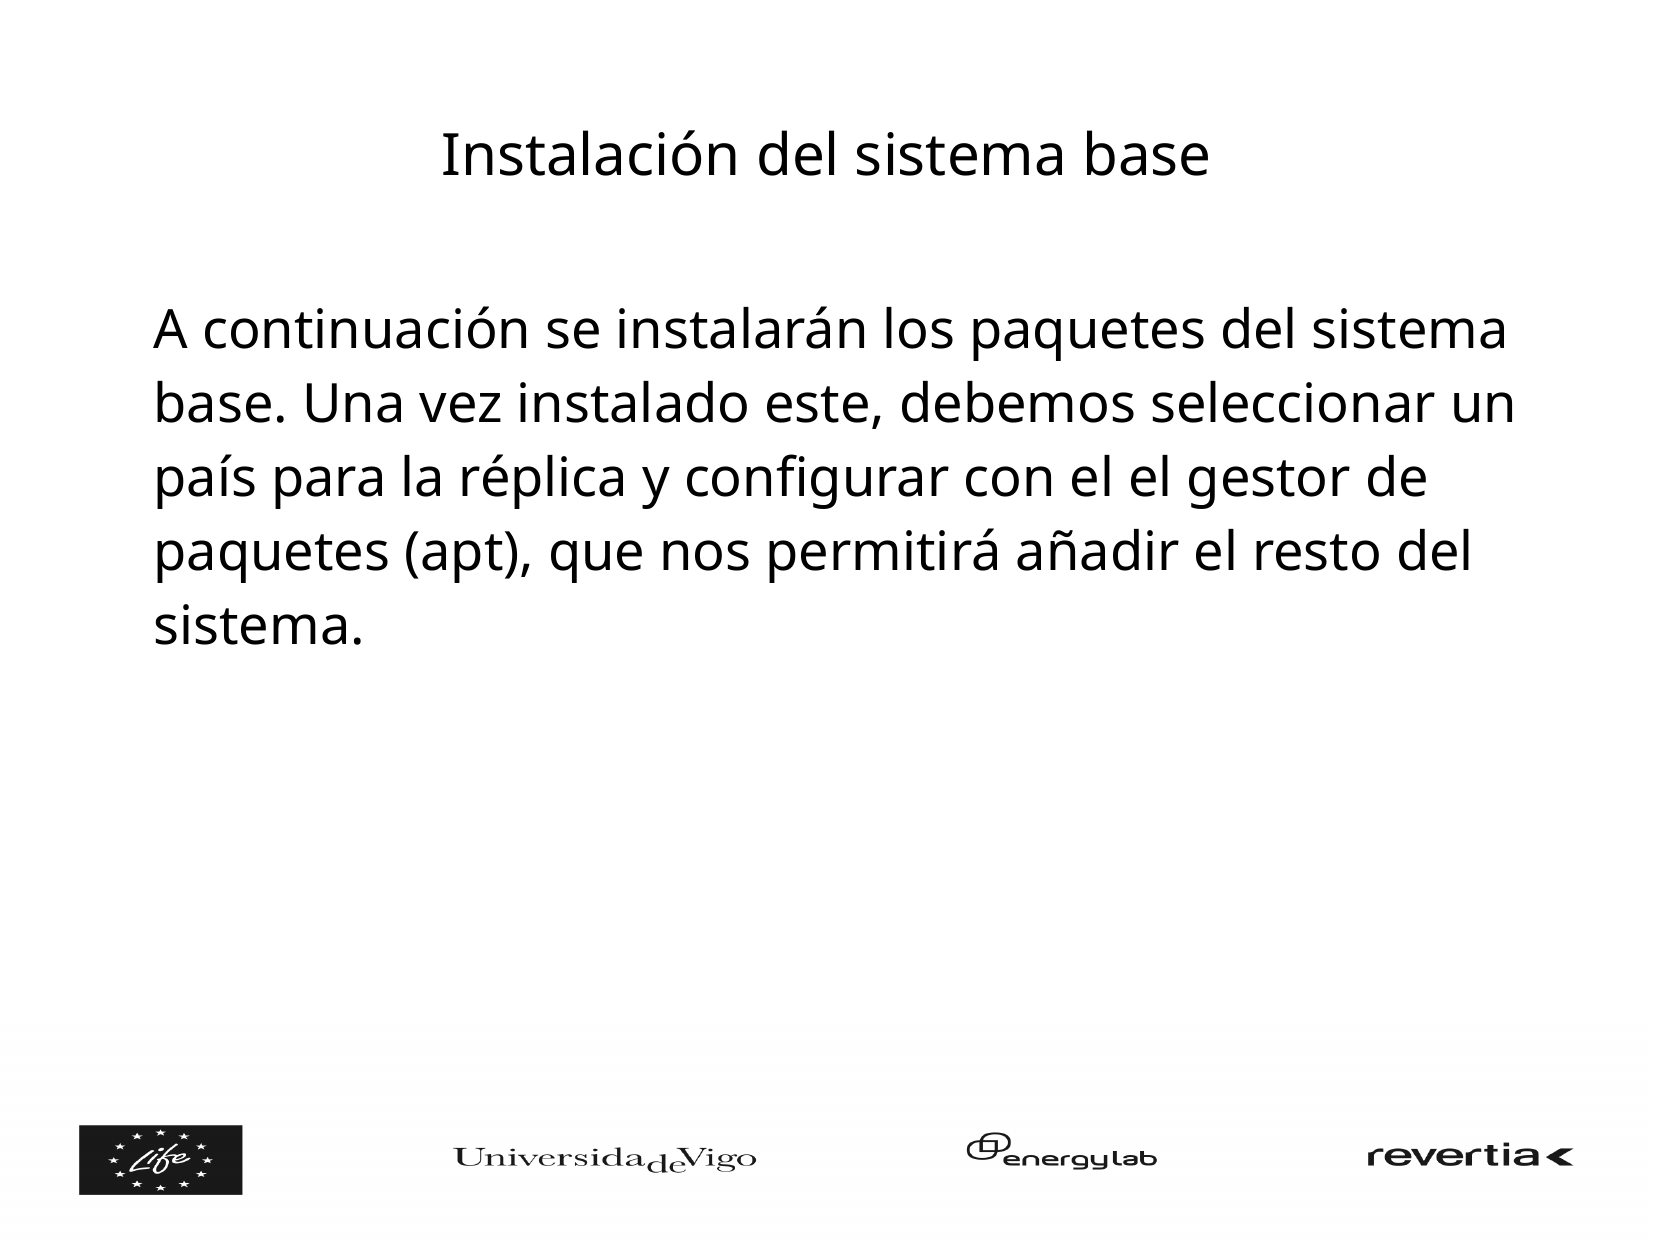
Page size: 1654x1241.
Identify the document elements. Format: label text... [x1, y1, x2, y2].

picture [0, 1009, 1654, 1241]
list A continuación se instalarán los paquetes del sistema base. Una vez instalado este, debemos seleccionar un país para la réplica y configurar con el el gestor de paquetes (apt), que nos permitirá añadir el resto del sistema. [82, 290, 1571, 1010]
title Instalación del sistema base [82, 49, 1571, 257]
